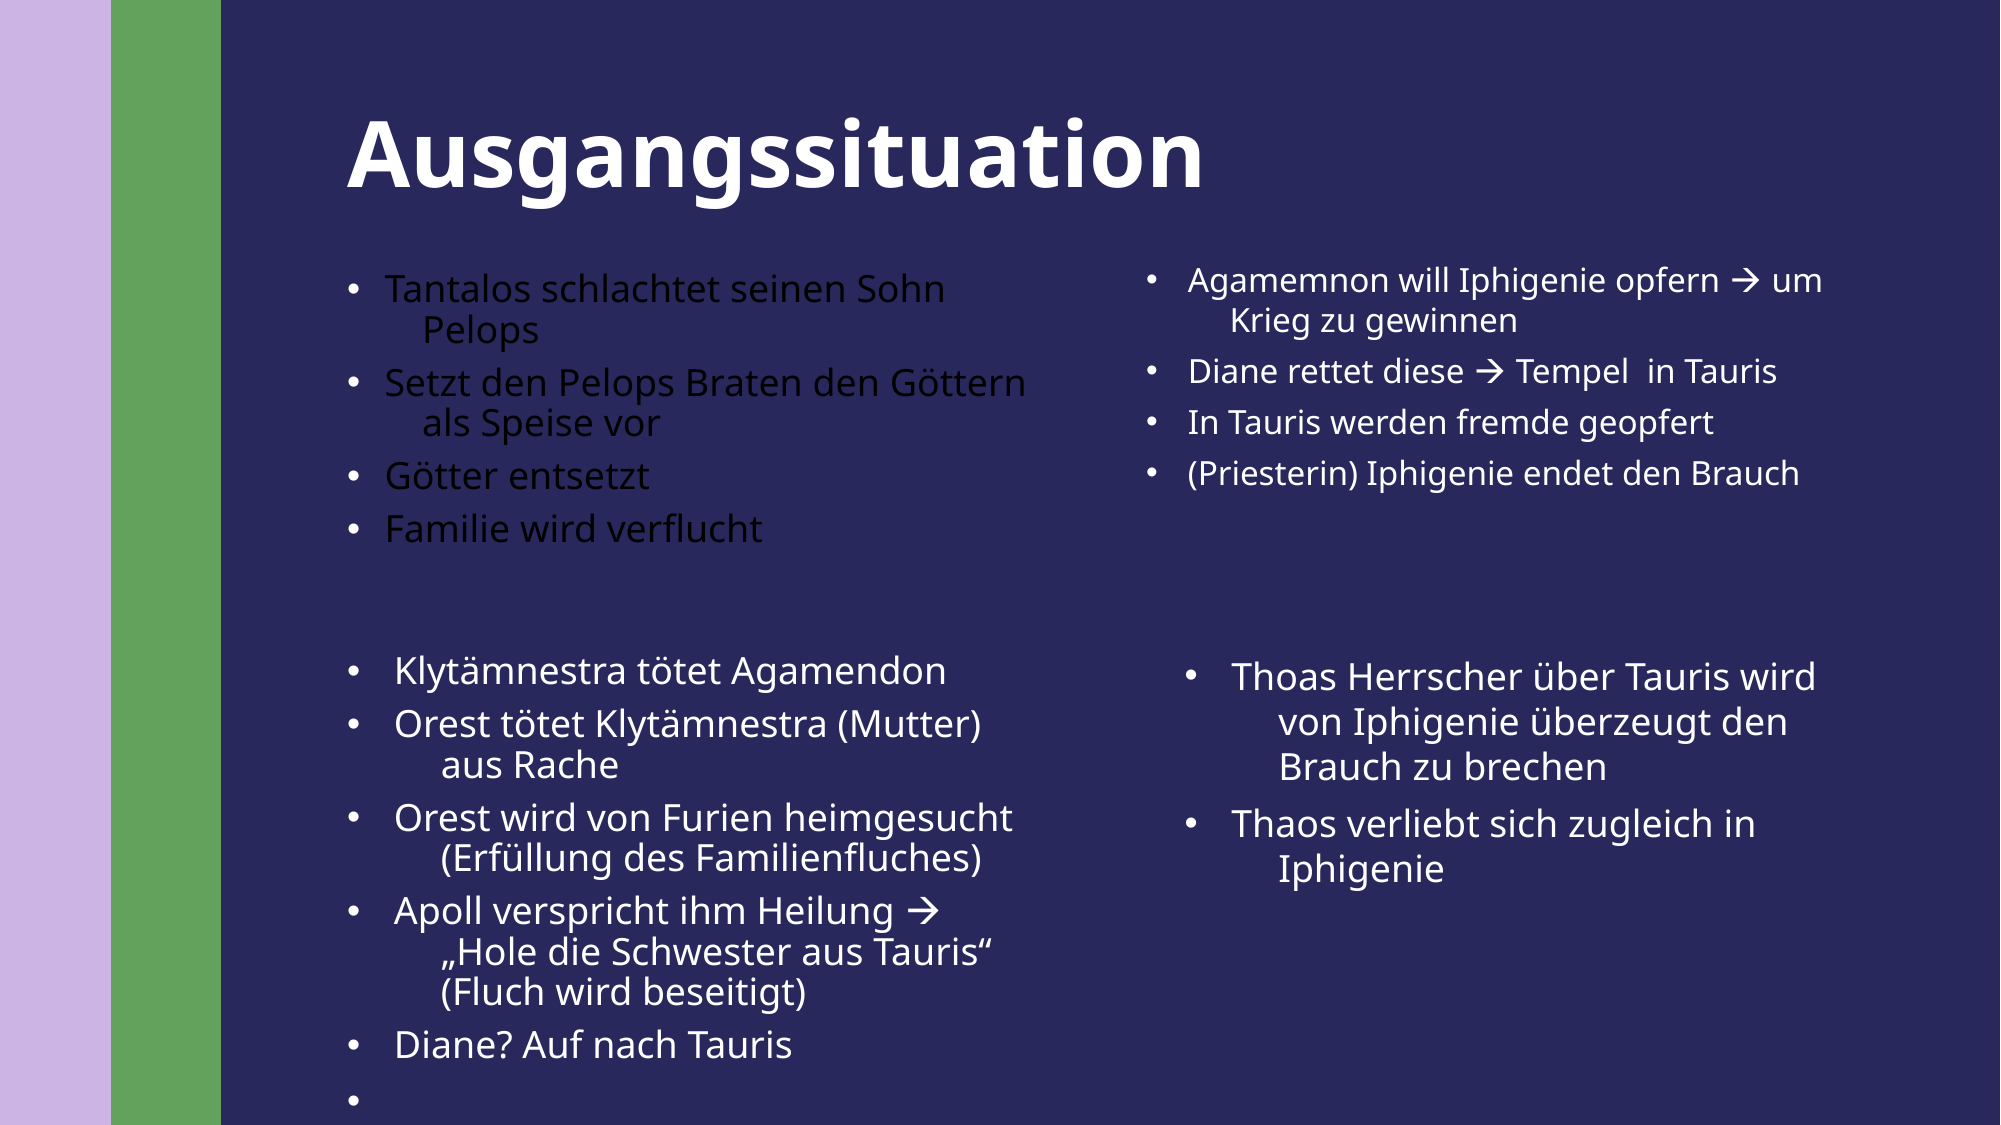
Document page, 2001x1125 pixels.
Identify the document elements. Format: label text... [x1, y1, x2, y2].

list Thoas Herrscher über Tauris wird von Iphigenie überzeugt den Brauch zu brechen Thaos verliebt sich zugleich in Iphigenie [1169, 645, 1881, 945]
list Tantalos schlachtet seinen Sohn Pelops Setzt den Pelops Braten den Göttern als Speise vor Götter entsetzt Familie wird verflucht [332, 262, 1044, 563]
list Agamemnon will Iphigenie opfern  um Krieg zu gewinnen Diane rettet diese  Tempel in Tauris In Tauris werden fremde geopfert (Priesterin) Iphigenie endet den Brauch [1131, 251, 1843, 551]
list Klytämnestra tötet Agamendon Orest tötet Klytämnestra (Mutter) aus Rache Orest wird von Furien heimgesucht (Erfüllung des Familienfluches) Apoll verspricht ihm Heilung  „Hole die Schwester aus Tauris“ (Fluch wird beseitigt) Diane? Auf nach Tauris [332, 645, 1044, 1100]
title Ausgangssituation [332, 89, 1863, 216]
